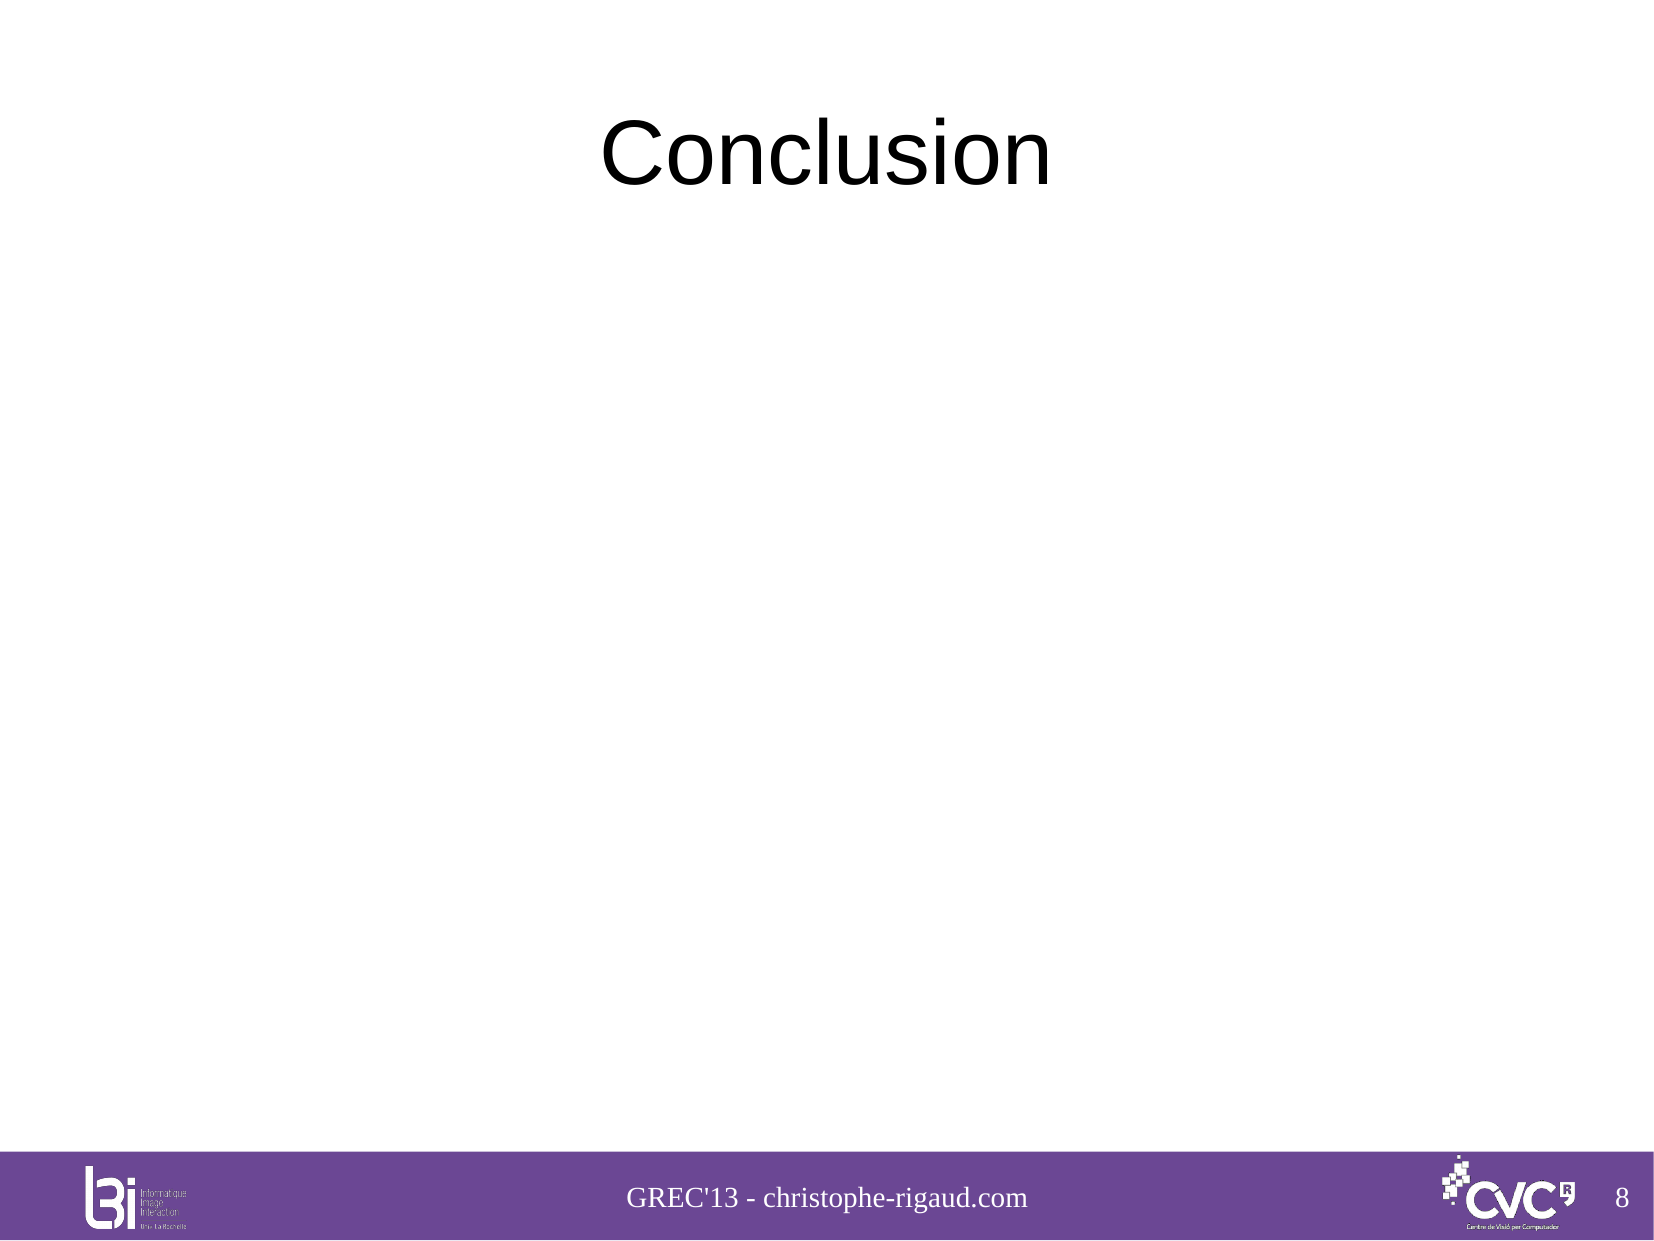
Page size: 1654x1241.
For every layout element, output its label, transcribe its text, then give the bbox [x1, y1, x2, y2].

title Conclusion [82, 49, 1571, 257]
picture [58, 1151, 214, 1241]
picture [1438, 1149, 1579, 1232]
